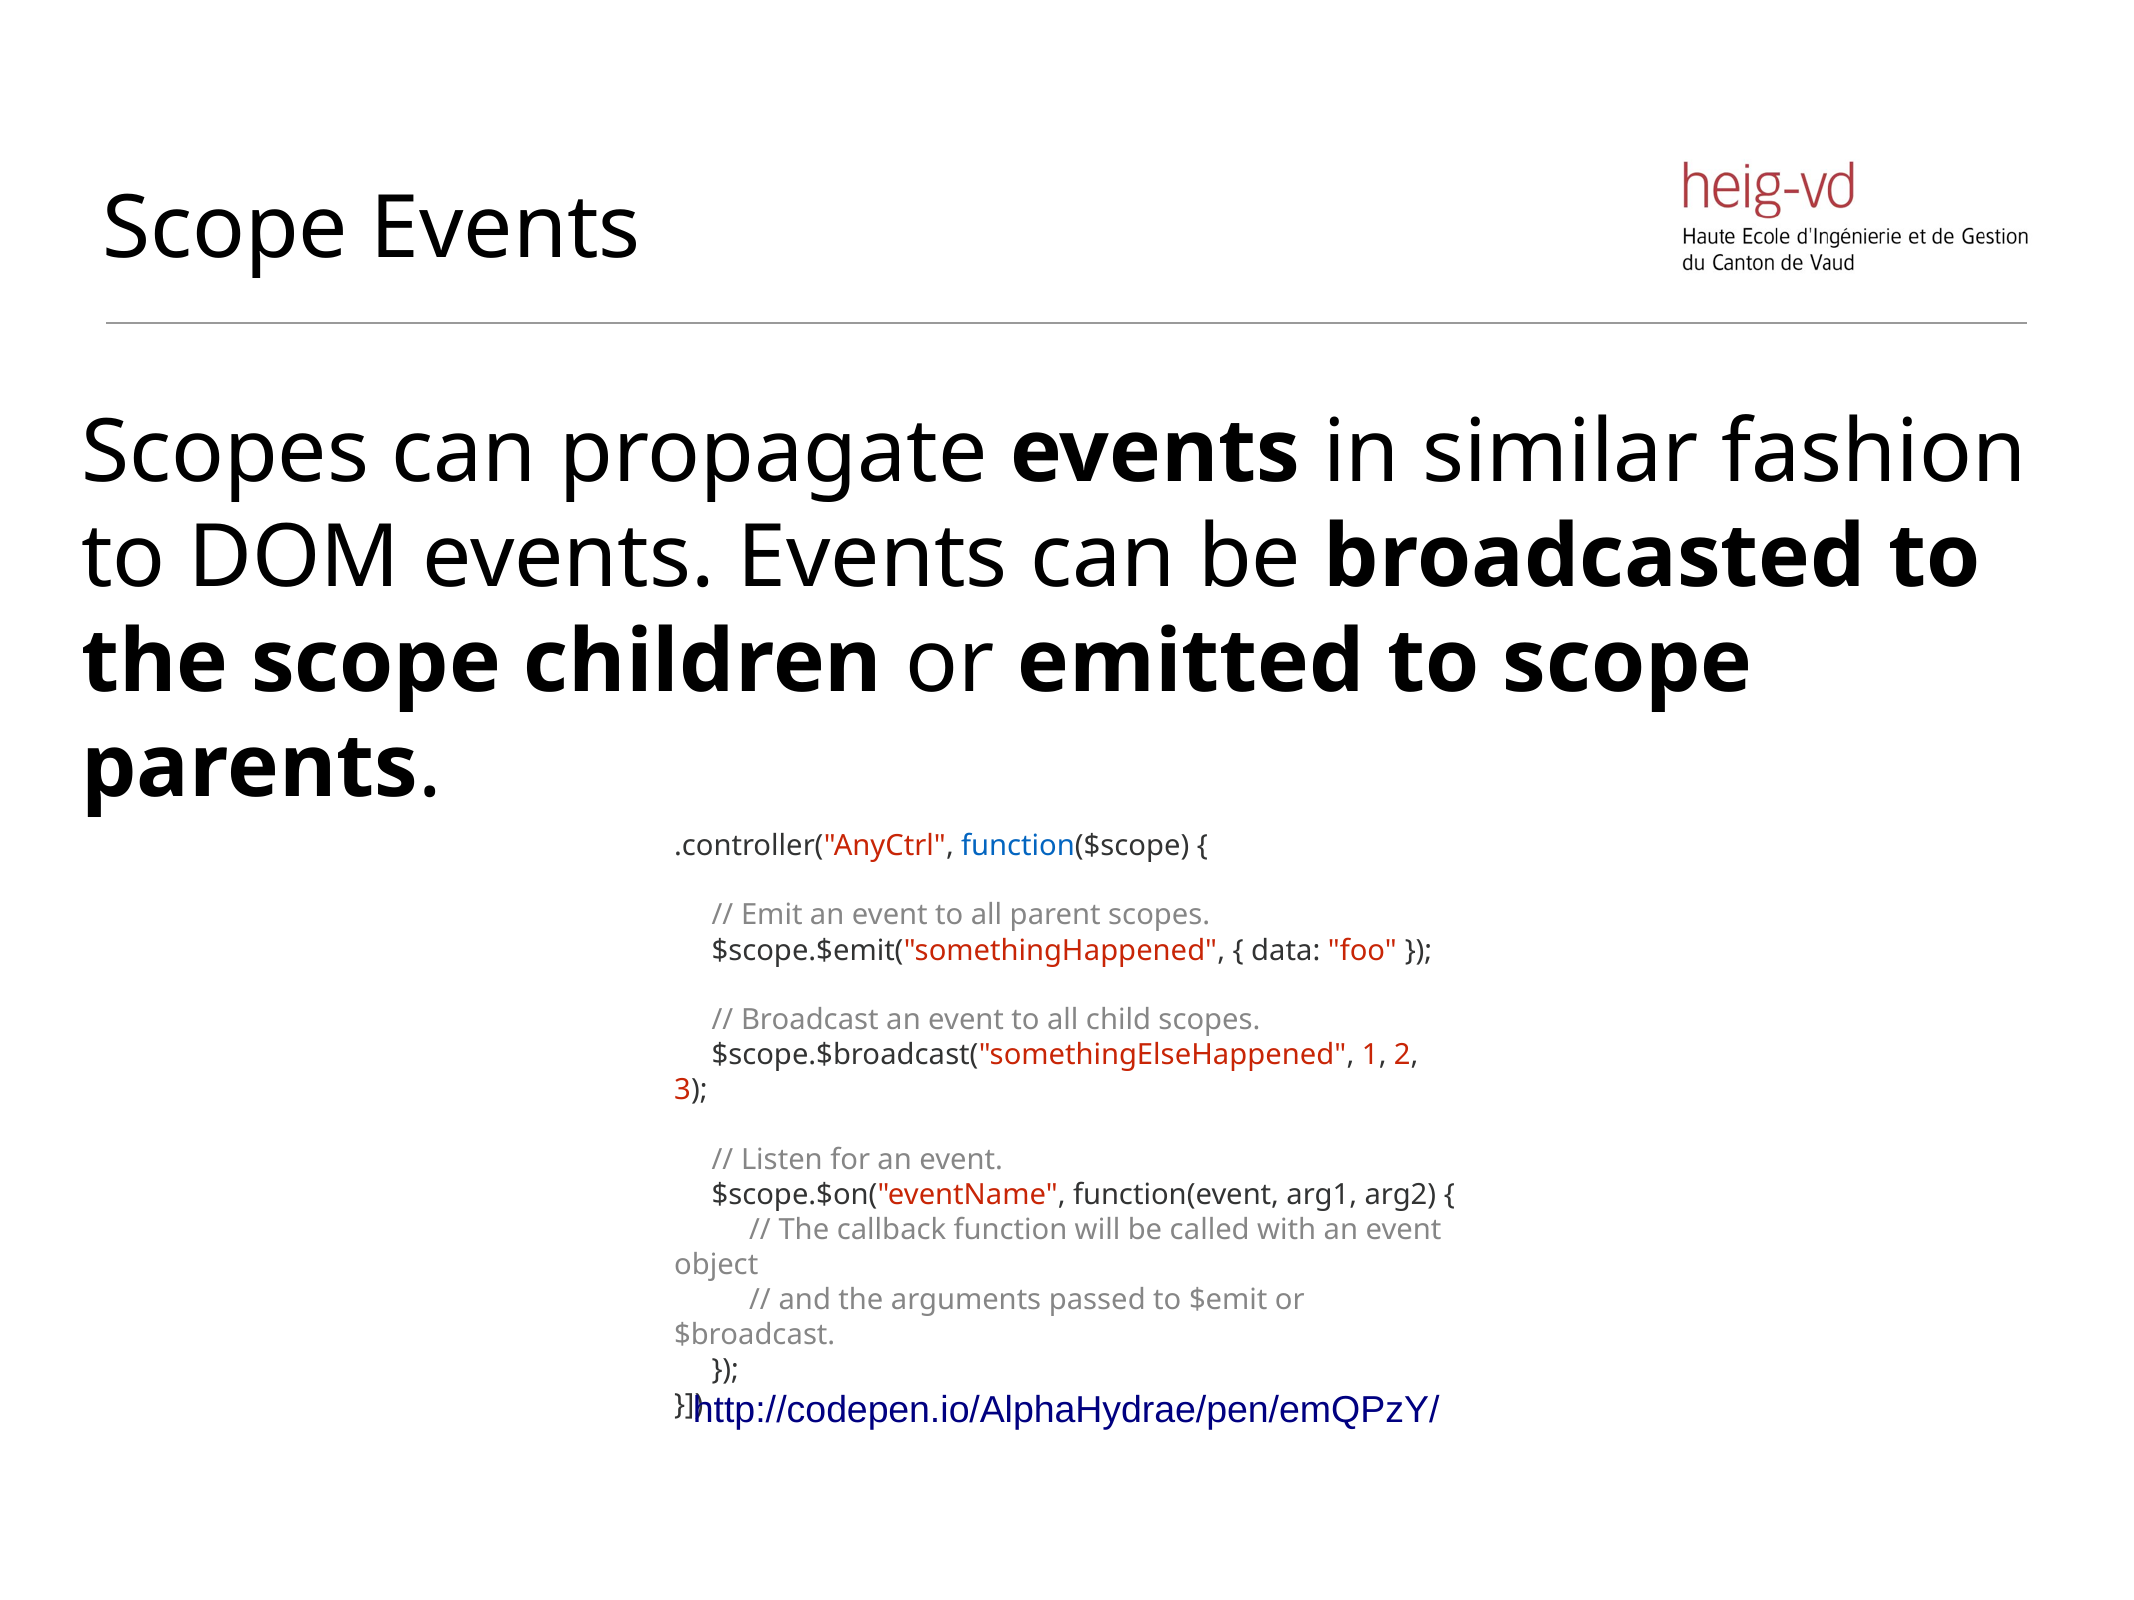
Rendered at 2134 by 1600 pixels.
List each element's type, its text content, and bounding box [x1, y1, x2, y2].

text_box http://codepen.io/AlphaHydrae/pen/emQPzY/ [684, 1376, 1449, 1439]
text_box Scopes can propagate events in similar fashion to DOM events. Events can be broadcasted to the scope children or emitted to scope parents. [72, 385, 2061, 823]
text_box .controller("AnyCtrl", function($scope) { // Emit an event to all parent scopes. $scope.$emit("somethingHappened", { data: "foo" }); // Broadcast an event to all child scopes. $scope.$broadcast("somethingElseHappened", 1, 2, 3); // Listen for an event. $scope.$on("eventName", function(event, arg1, arg2) { // The callback function will be called with an event object // and the arguments passed to $emit or $broadcast. }); }]) [665, 817, 1468, 1324]
title Scope Events [93, 54, 2040, 284]
